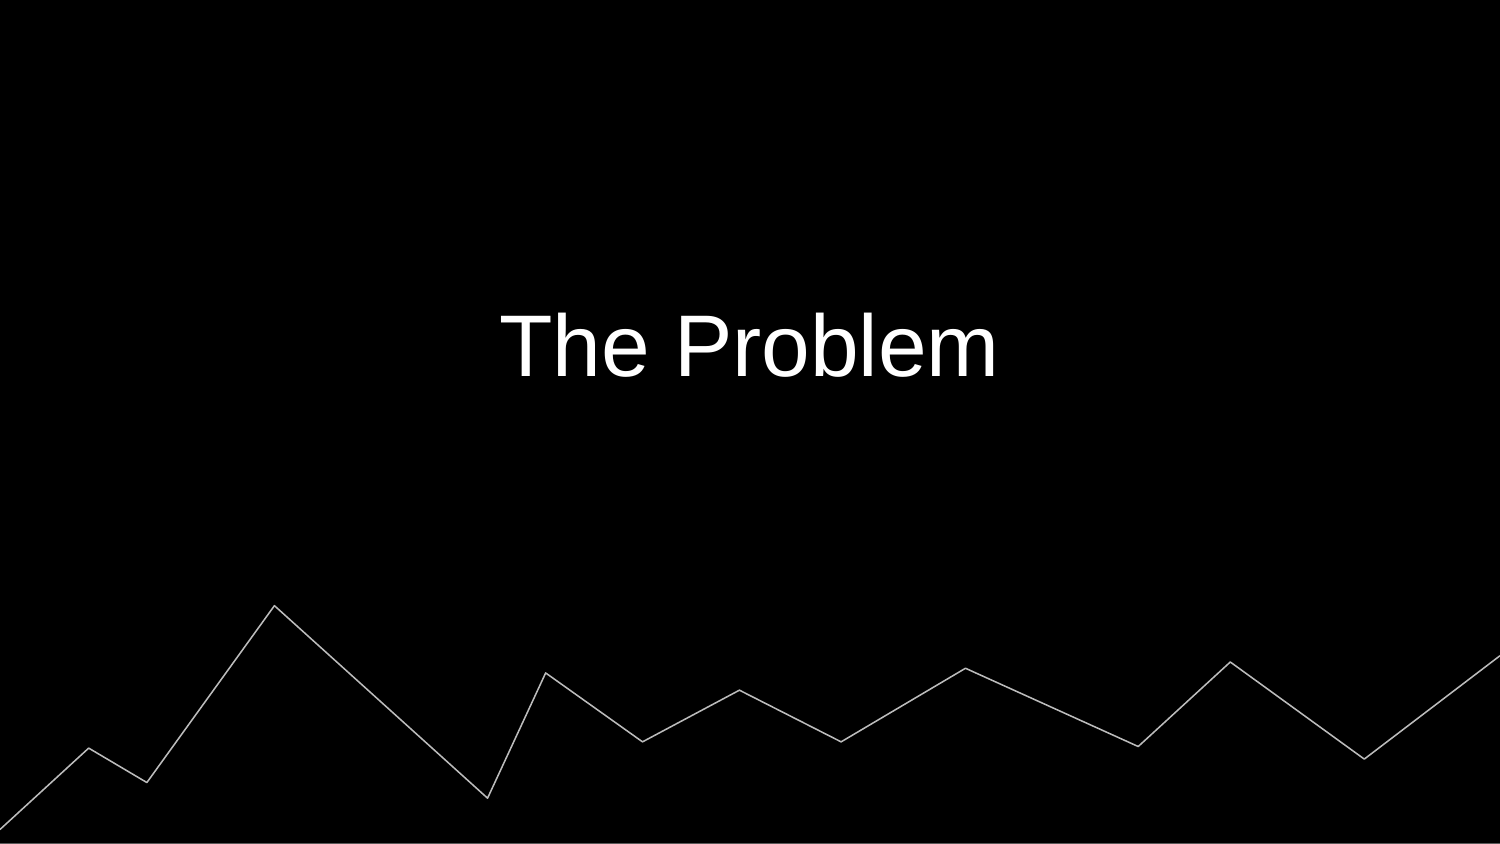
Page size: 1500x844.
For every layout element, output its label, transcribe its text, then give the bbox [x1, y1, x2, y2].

title The Problem [185, 138, 1315, 411]
